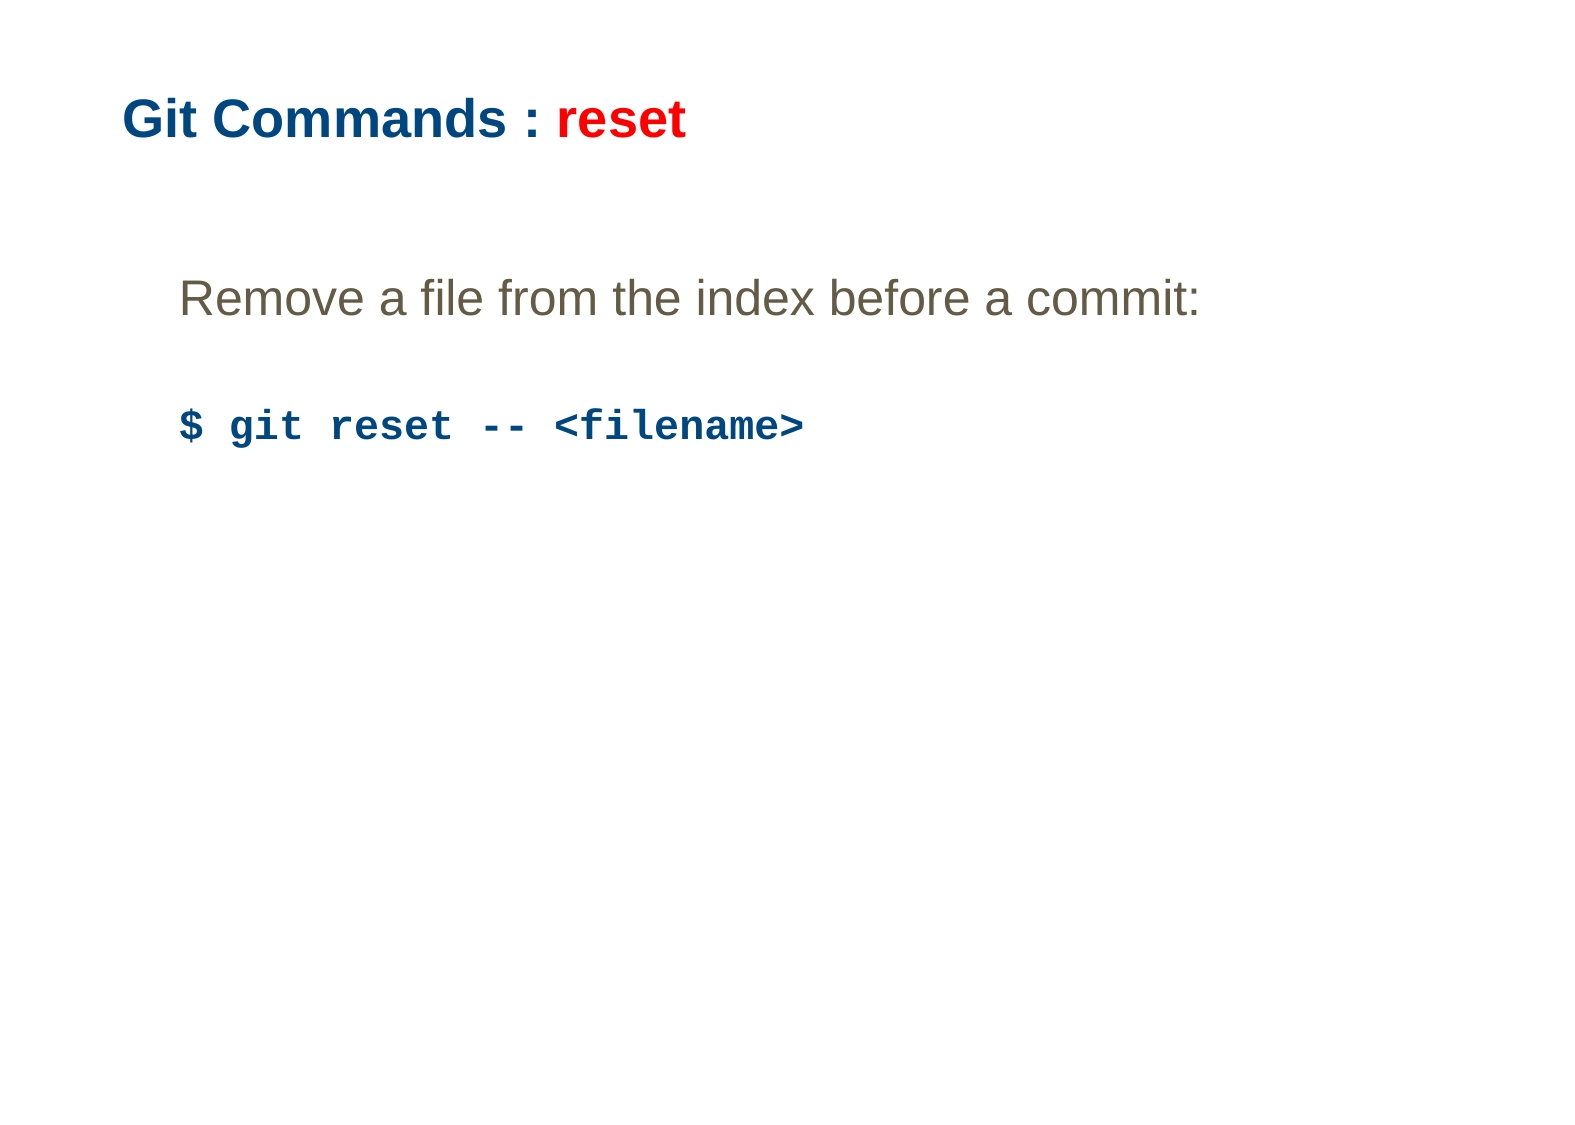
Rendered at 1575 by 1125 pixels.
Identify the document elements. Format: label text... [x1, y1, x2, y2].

list Remove a file from the index before a commit: $ git reset -- <filename> [122, 265, 1398, 941]
title Git Commands : reset [122, 76, 1541, 157]
